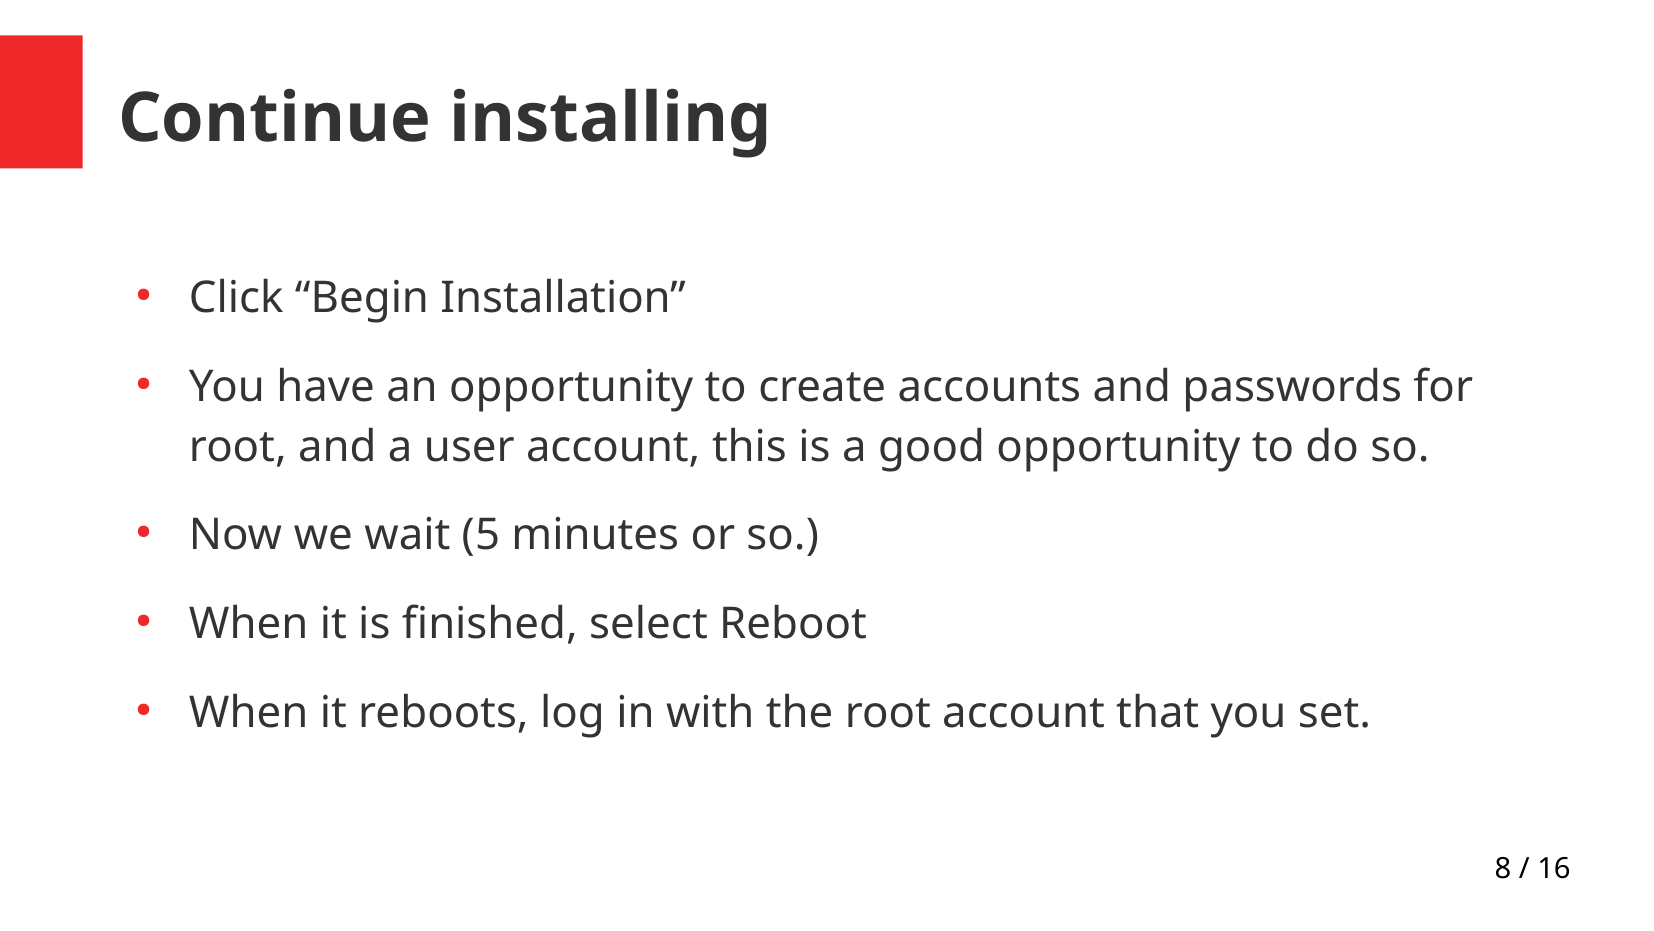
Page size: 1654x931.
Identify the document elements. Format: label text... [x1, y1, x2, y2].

list Click “Begin Installation” You have an opportunity to create accounts and passwords for root, and a user account, this is a good opportunity to do so. Now we wait (5 minutes or so.) When it is finished, select Reboot When it reboots, log in with the root account that you set. [118, 265, 1536, 806]
title Continue installing [118, 37, 1571, 193]
